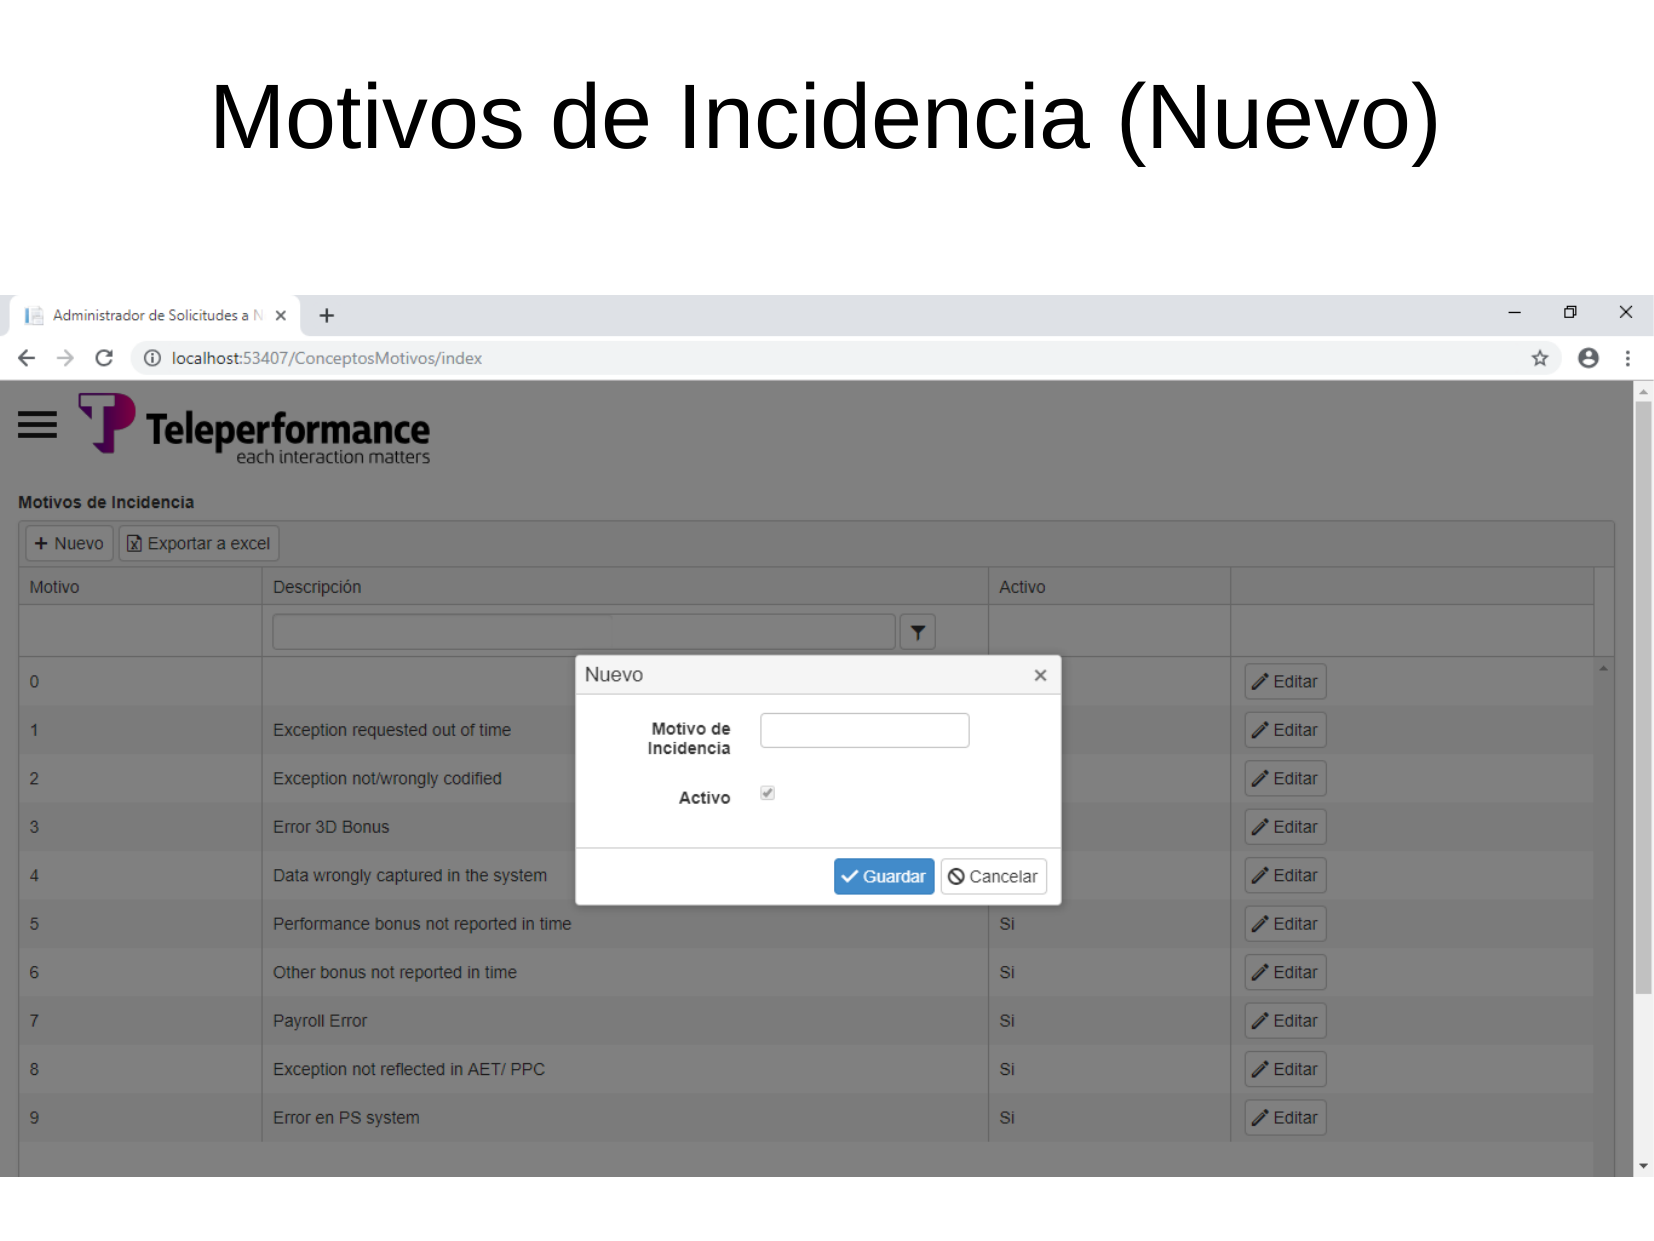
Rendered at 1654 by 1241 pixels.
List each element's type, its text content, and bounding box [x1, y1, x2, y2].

picture [0, 295, 1654, 1177]
title Motivos de Incidencia (Nuevo) [82, 49, 1571, 257]
